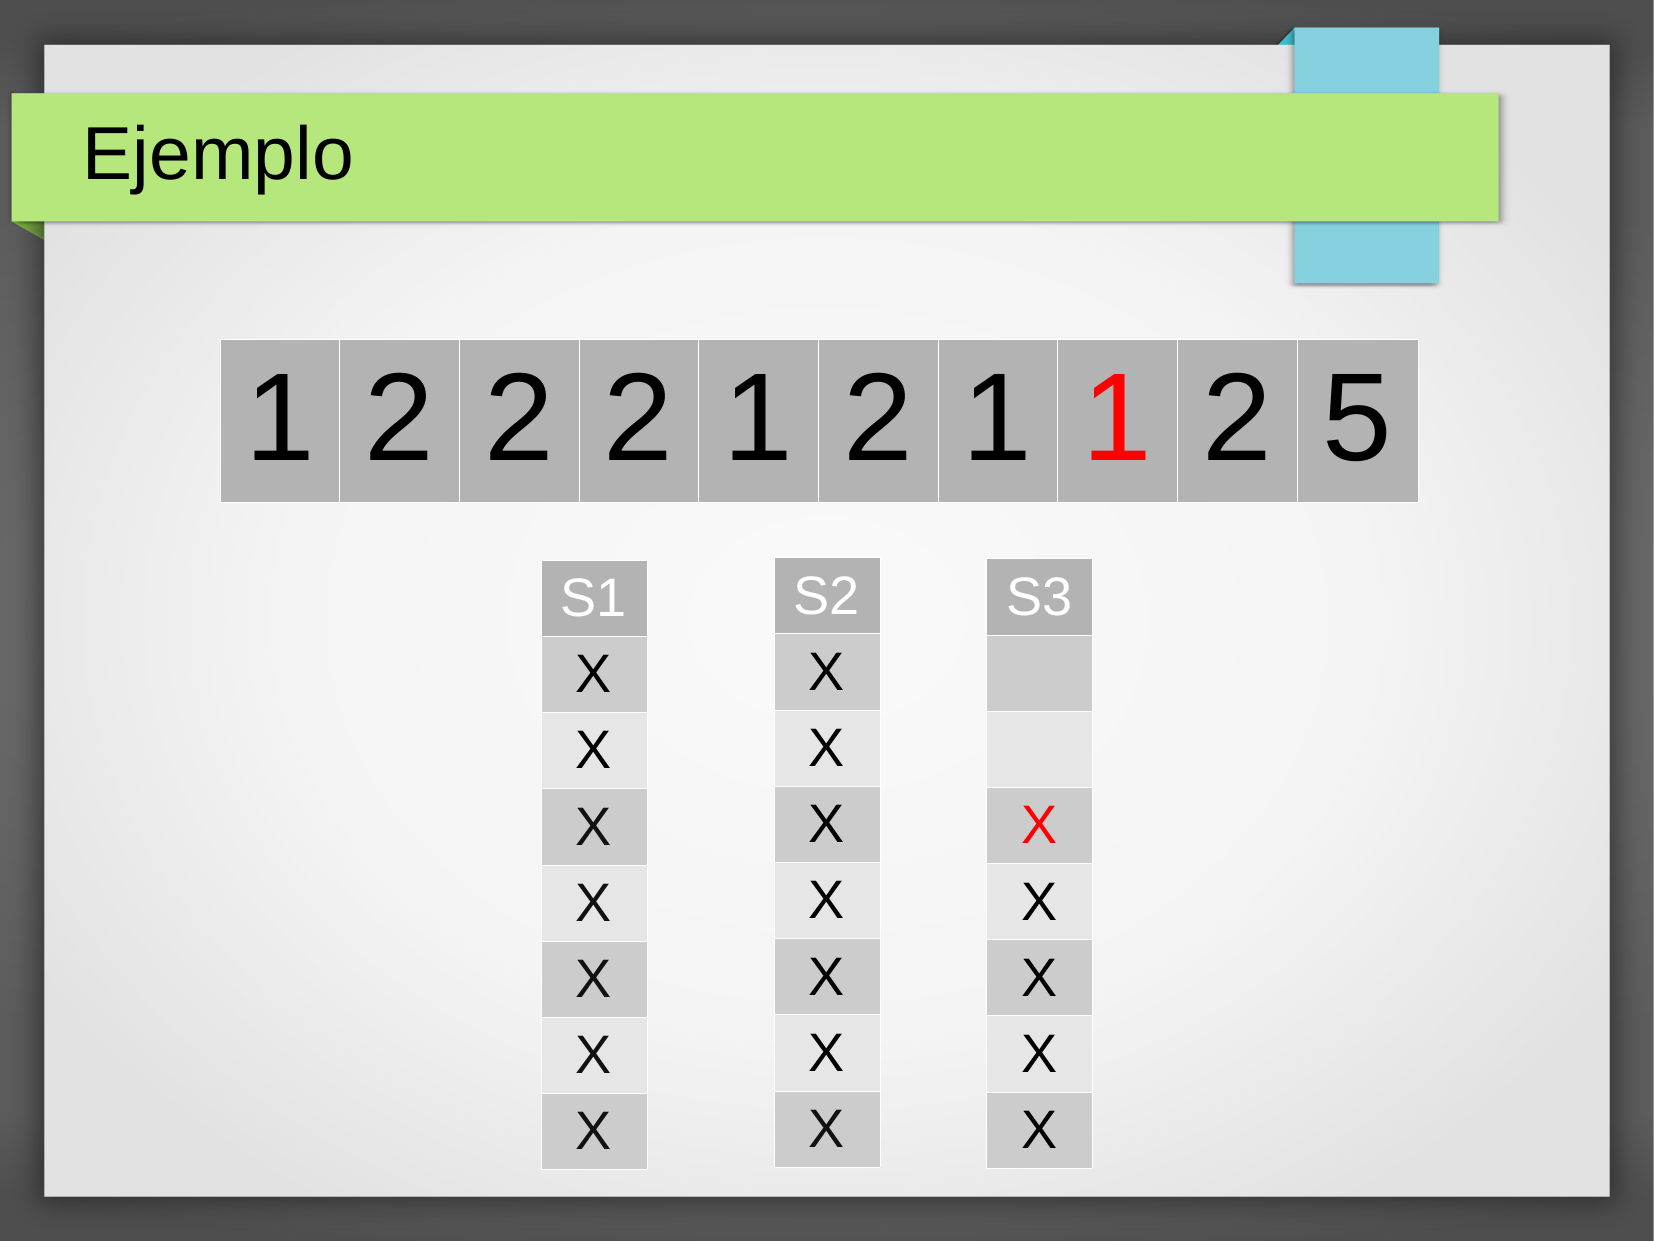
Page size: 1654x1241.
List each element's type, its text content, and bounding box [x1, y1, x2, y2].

table_cell X [775, 634, 880, 710]
table_header 2 [819, 340, 938, 502]
table_cell X [987, 1016, 1092, 1092]
table_header S3 [987, 559, 1092, 635]
table_cell [987, 712, 1092, 787]
table_header 5 [1298, 340, 1418, 502]
table_header 2 [580, 340, 698, 502]
table_header S1 [542, 561, 647, 636]
table_cell X [542, 1094, 647, 1169]
table_cell X [775, 1092, 880, 1167]
table_cell X [987, 788, 1092, 863]
table_cell X [542, 713, 647, 788]
table_cell X [775, 711, 880, 786]
table_header 1 [939, 340, 1057, 502]
table_cell X [542, 866, 647, 941]
picture [0, 0, 1654, 1241]
table_cell X [775, 863, 880, 938]
table_header 2 [1178, 340, 1297, 502]
table_cell X [542, 1018, 647, 1093]
table_header 2 [460, 340, 579, 502]
table_cell X [987, 1093, 1092, 1168]
table_cell X [775, 1015, 880, 1091]
table_cell X [542, 942, 647, 1017]
table_cell X [542, 637, 647, 712]
table_cell X [542, 789, 647, 865]
table_header 2 [340, 340, 459, 502]
table_cell X [775, 939, 880, 1014]
table_header 1 [221, 340, 339, 502]
table_cell X [987, 940, 1092, 1015]
table_header 1 [699, 340, 818, 502]
table_header S2 [775, 558, 880, 633]
table_header 1 [1058, 340, 1177, 502]
table_cell [987, 636, 1092, 711]
title Ejemplo [82, 94, 1264, 213]
table_cell X [987, 864, 1092, 939]
table_cell X [775, 787, 880, 862]
